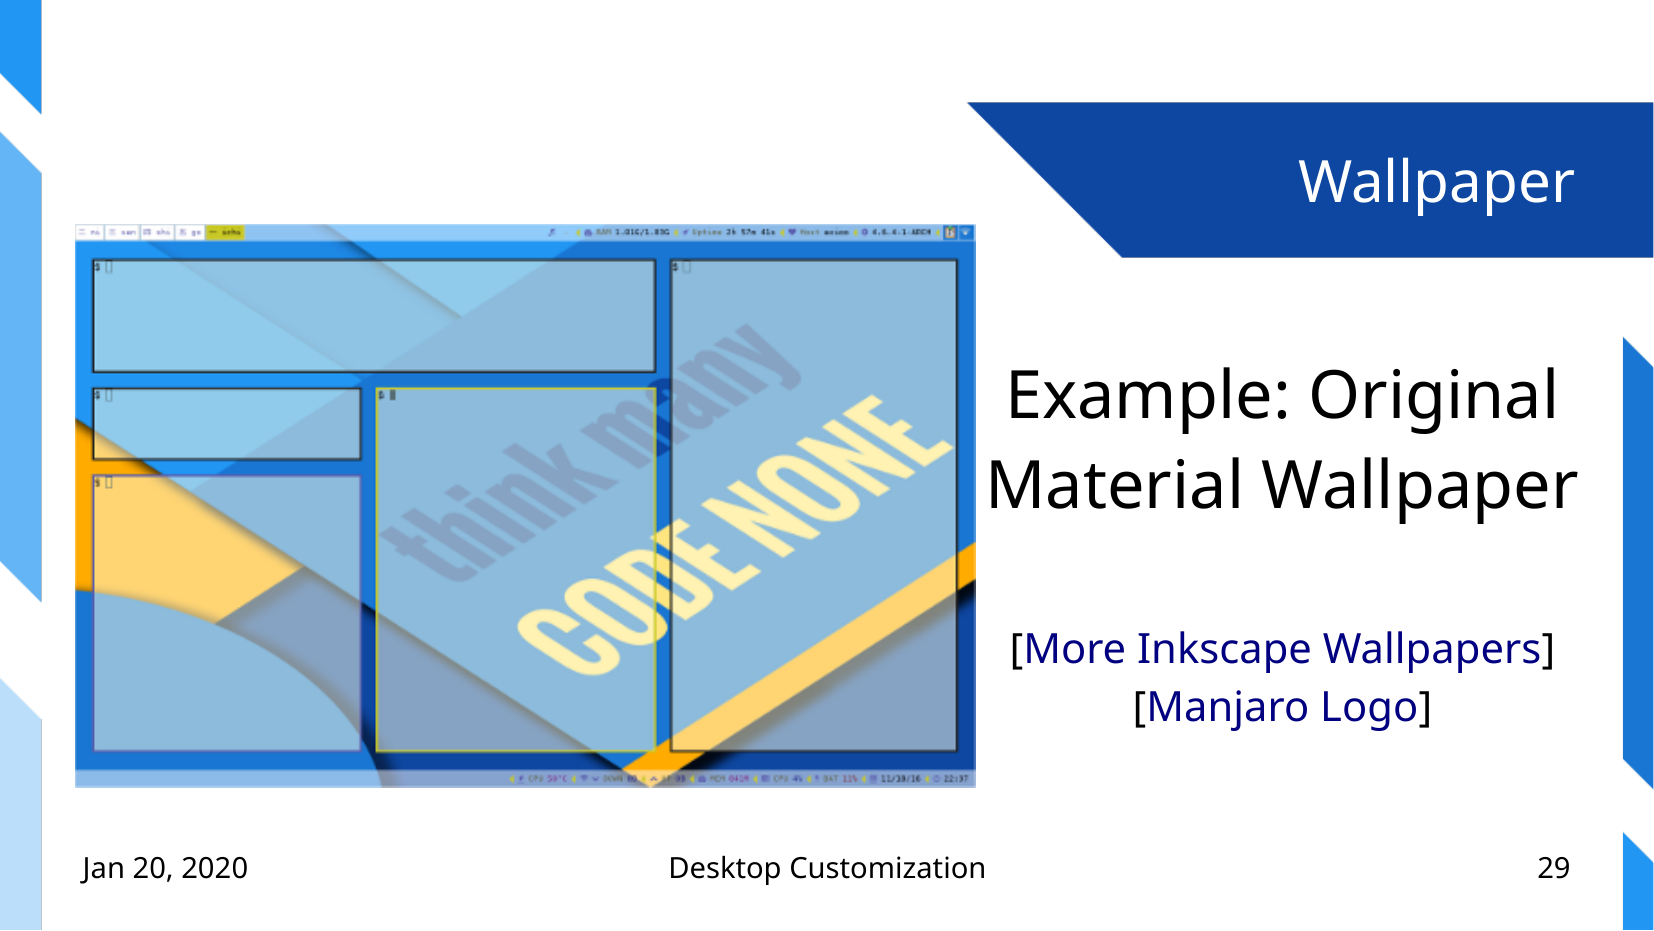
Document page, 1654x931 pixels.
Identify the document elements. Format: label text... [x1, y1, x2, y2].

title Wallpaper [1050, 105, 1576, 256]
picture [0, 0, 1654, 930]
subtitle Example: Original Material Wallpaper [More Inkscape Wallpapers] [Manjaro Logo] [975, 270, 1591, 811]
